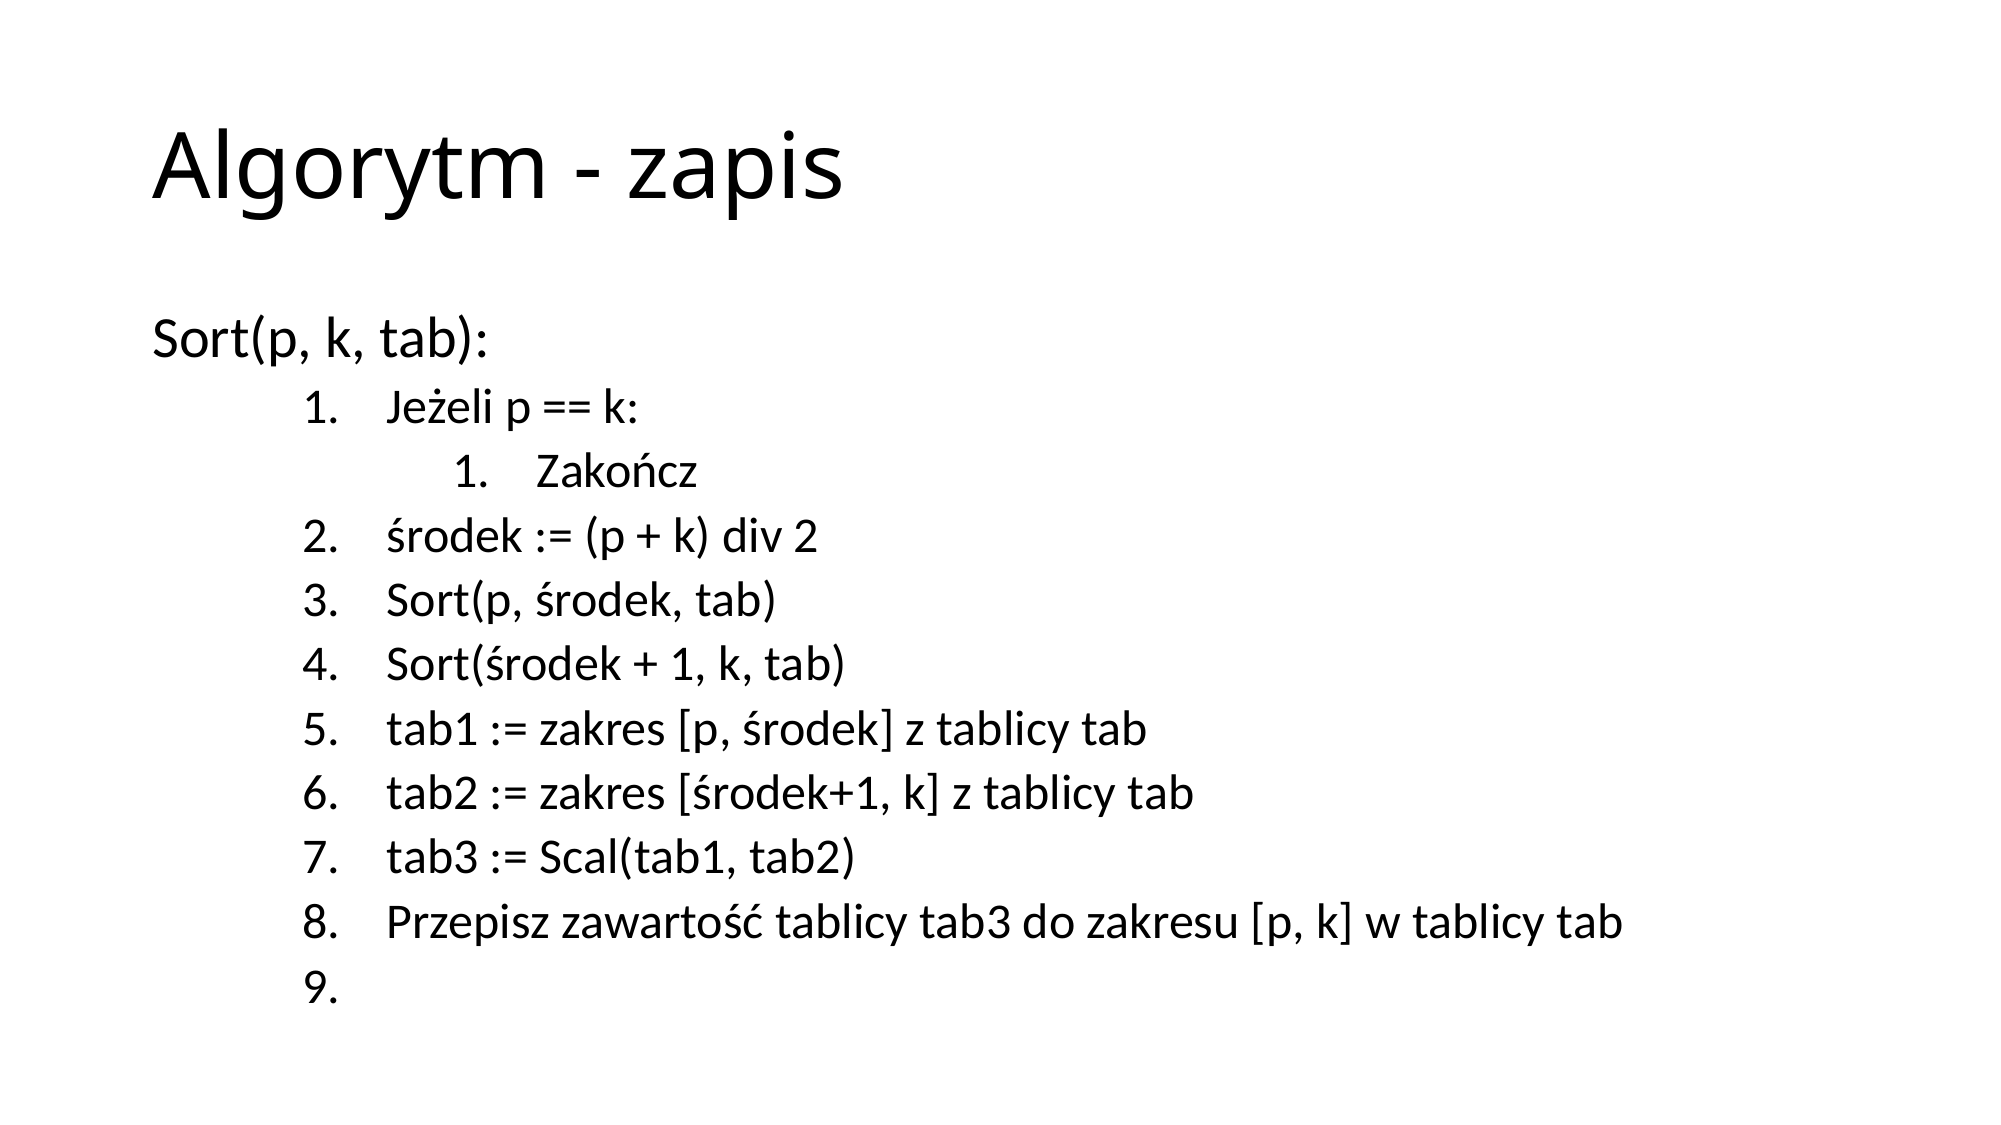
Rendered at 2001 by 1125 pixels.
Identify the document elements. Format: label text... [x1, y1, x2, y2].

title Algorytm - zapis [137, 59, 1863, 278]
list Sort(p, k, tab): Jeżeli p == k: Zakończ środek := (p + k) div 2 Sort(p, środek, tab) Sort(środek + 1, k, tab) tab1 := zakres [p, środek] z tablicy tab tab2 := zakres [środek+1, k] z tablicy tab tab3 := Scal(tab1, tab2) Przepisz zawartość tablicy tab3 do zakresu [p, k] w tablicy tab [137, 299, 1863, 1014]
